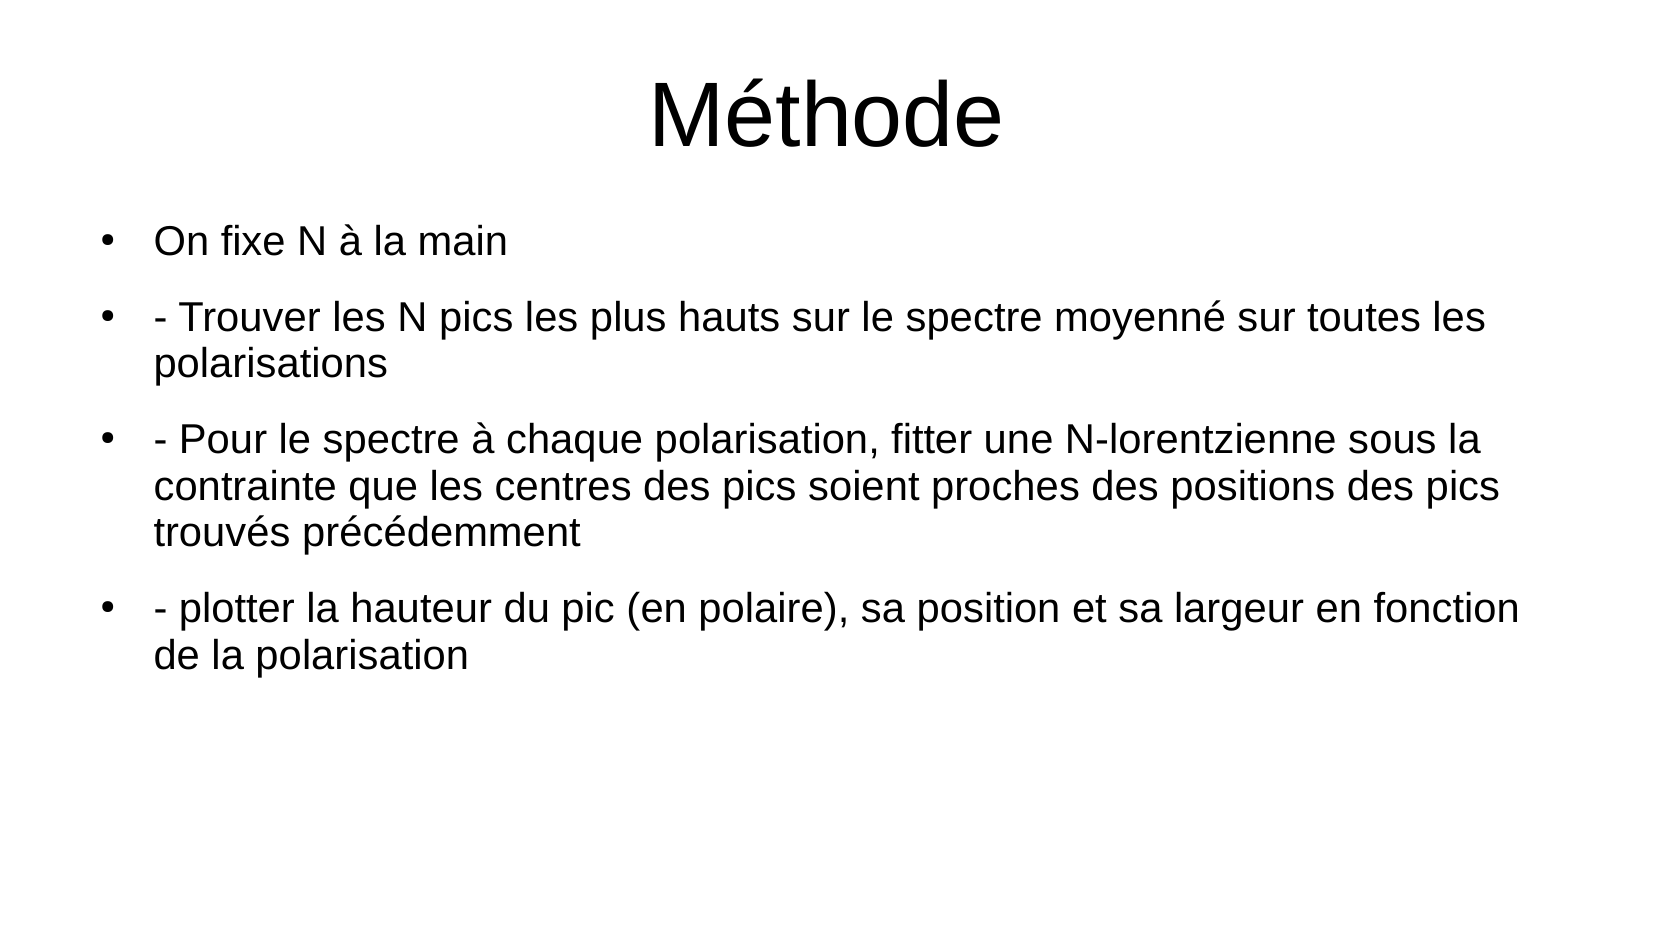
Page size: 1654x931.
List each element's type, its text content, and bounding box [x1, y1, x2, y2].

title Méthode [82, 37, 1571, 193]
list On fixe N à la main - Trouver les N pics les plus hauts sur le spectre moyenné sur toutes les polarisations - Pour le spectre à chaque polarisation, fitter une N-lorentzienne sous la contrainte que les centres des pics soient proches des positions des pics trouvés précédemment - plotter la hauteur du pic (en polaire), sa position et sa largeur en fonction de la polarisation [82, 217, 1571, 758]
